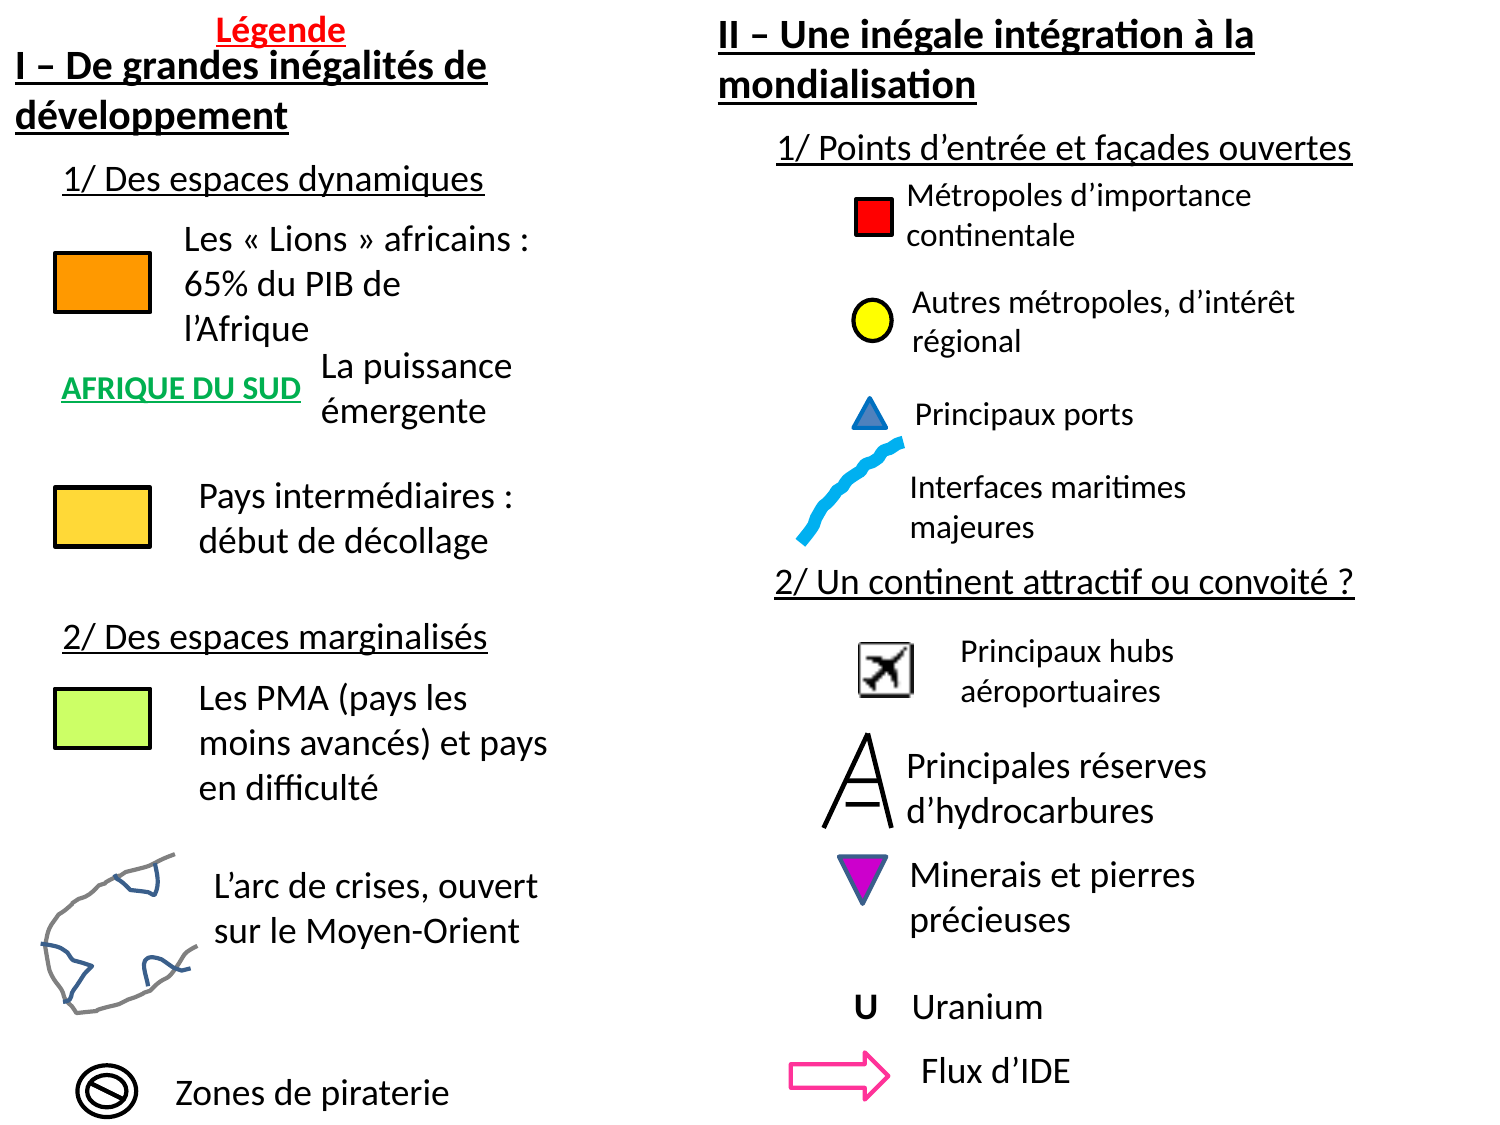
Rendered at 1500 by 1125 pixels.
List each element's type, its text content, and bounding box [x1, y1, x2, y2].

text_box II – Une inégale intégration à la mondialisation [702, 0, 1500, 115]
text_box Flux d’IDE [906, 1039, 1302, 1099]
text_box [790, 1052, 889, 1100]
text_box Interfaces maritimes majeures [894, 457, 1315, 549]
text_box [838, 856, 887, 904]
text_box 1/ Points d’entrée et façades ouvertes [761, 116, 1500, 176]
text_box L’arc de crises, ouvert sur le Moyen-Orient [198, 854, 565, 959]
picture [858, 642, 914, 698]
text_box Les PMA (pays les moins avancés) et pays en difficulté [183, 665, 565, 815]
text_box [54, 487, 151, 547]
text_box [54, 688, 151, 748]
text_box Principaux ports [900, 385, 1320, 440]
text_box Légende [0, 0, 564, 30]
text_box 2/ Des espaces marginalisés [47, 604, 565, 665]
text_box AFRIQUE DU SUD [46, 358, 306, 414]
text_box Principales réserves d’hydrocarbures [891, 733, 1311, 839]
text_box Les « Lions » africains : 65% du PIB de l’Afrique [168, 207, 550, 357]
text_box 2/ Un continent attractif ou convoité ? [759, 549, 1472, 610]
text_box Métropoles d’importance continentale [891, 166, 1311, 261]
text_box [853, 398, 887, 428]
text_box Minerais et pierres précieuses [894, 842, 1314, 948]
text_box [853, 299, 892, 342]
text_box U [839, 974, 894, 1035]
text_box I – De grandes inégalités de développement [0, 30, 565, 146]
text_box [54, 253, 151, 313]
text_box Principaux hubs aéroportuaires [945, 622, 1365, 717]
text_box [856, 199, 891, 235]
text_box Autres métropoles, d’intérêt régional [897, 272, 1317, 368]
text_box 1/ Des espaces dynamiques [47, 146, 565, 207]
text_box Uranium [896, 974, 1317, 1035]
text_box Zones de piraterie [160, 1060, 568, 1121]
text_box La puissance émergente [306, 333, 565, 439]
text_box Pays intermédiaires : début de décollage [183, 463, 565, 569]
